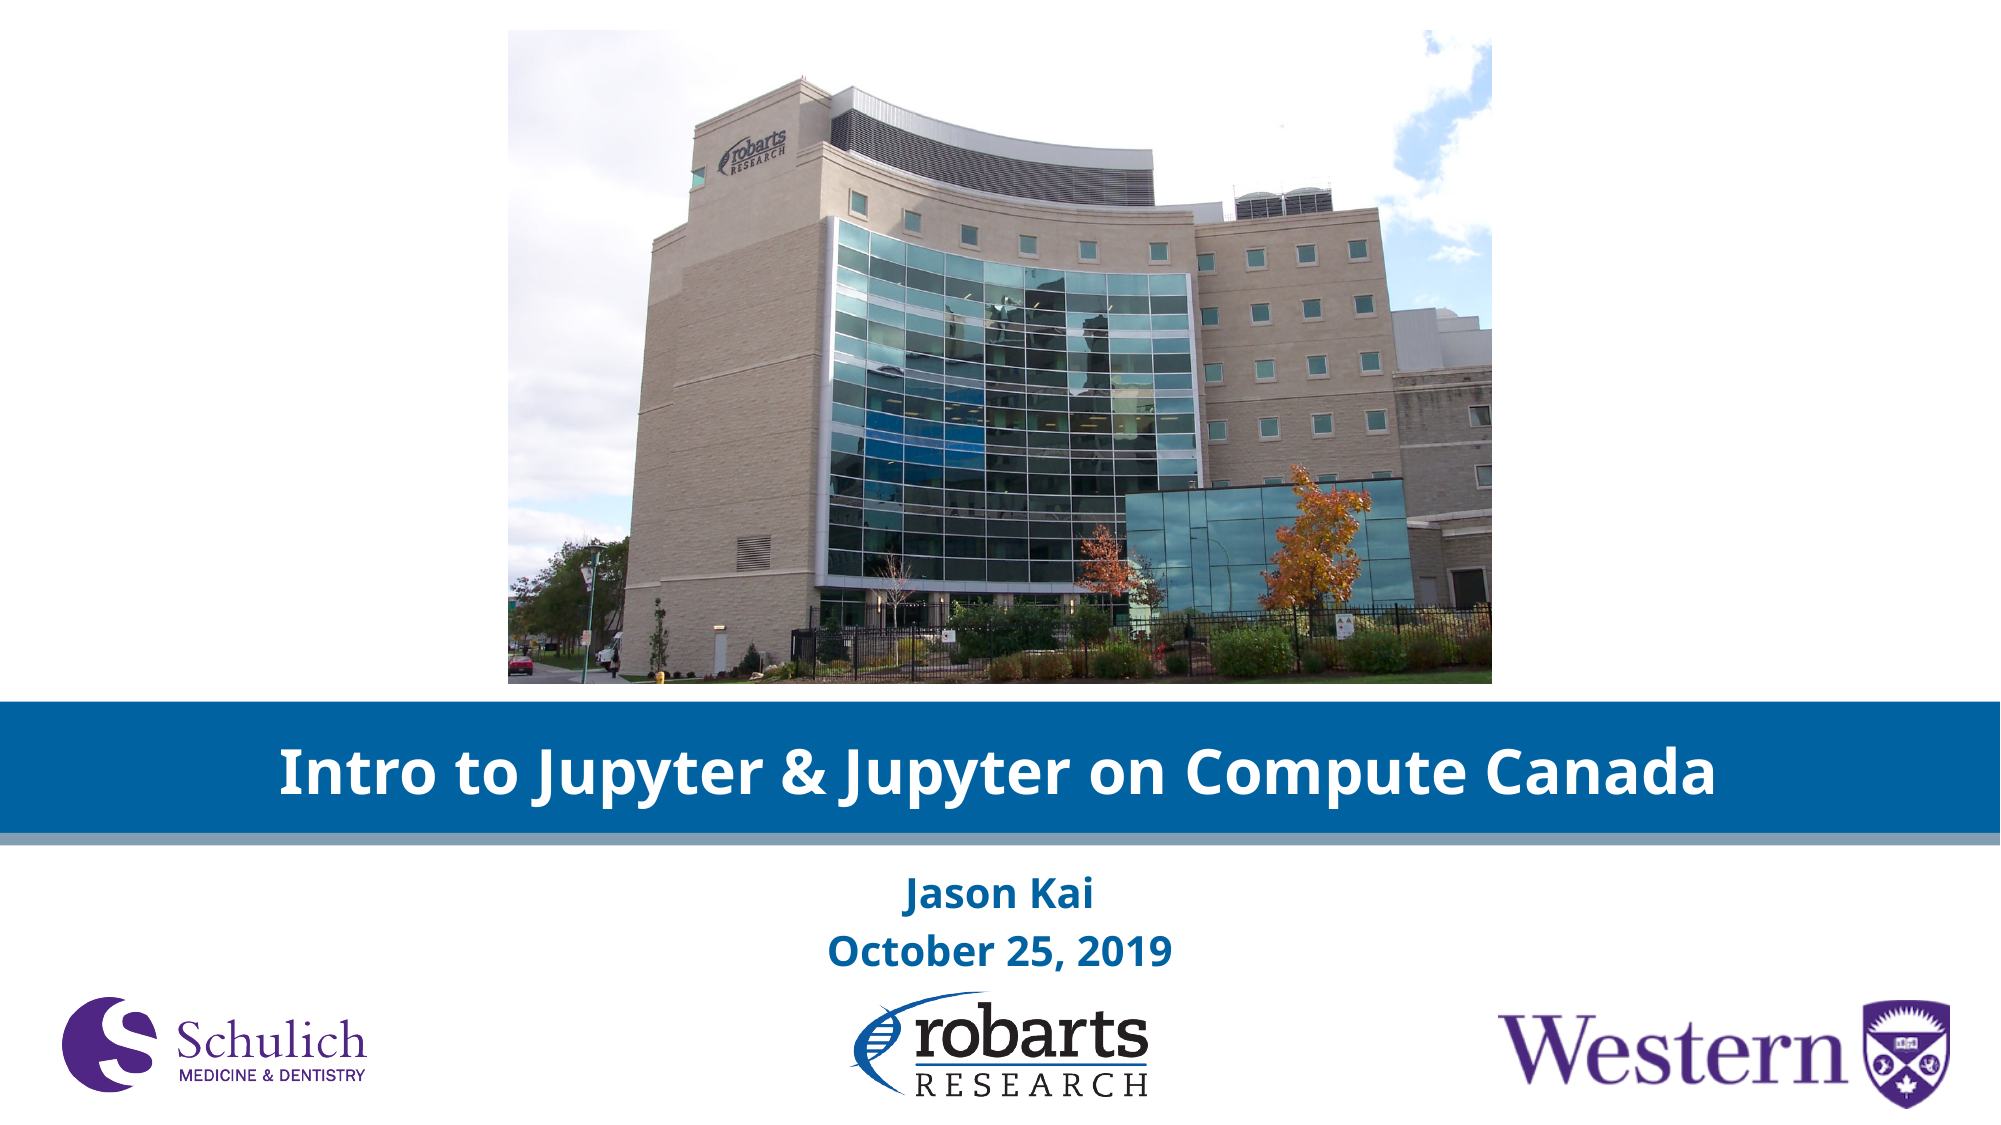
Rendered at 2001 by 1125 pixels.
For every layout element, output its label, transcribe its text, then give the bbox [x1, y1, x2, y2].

picture [50, 983, 376, 1109]
picture [845, 987, 1155, 1109]
subtitle Jason Kai October 25, 2019 [517, 855, 1483, 987]
title Intro to Jupyter & Jupyter on Compute Canada [50, 719, 1950, 820]
picture [508, 30, 1492, 684]
picture [1498, 1000, 1950, 1109]
